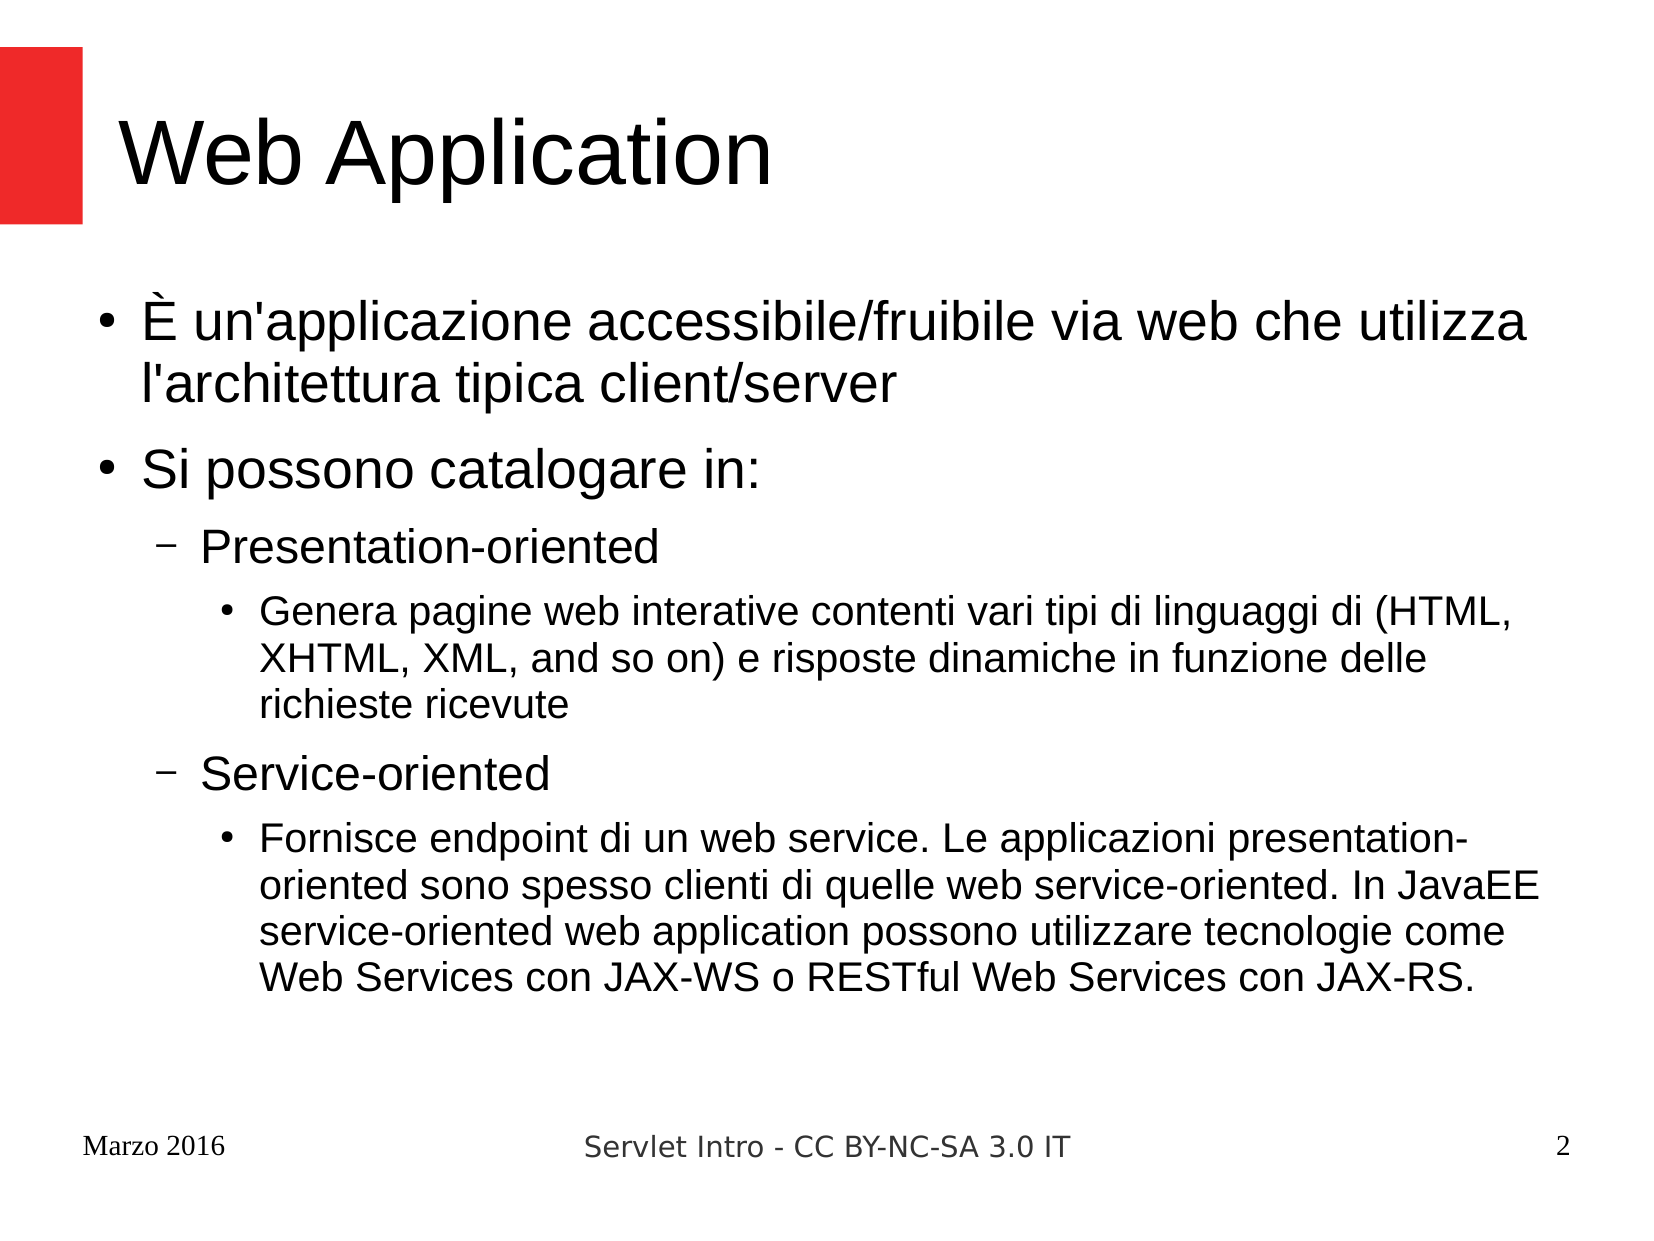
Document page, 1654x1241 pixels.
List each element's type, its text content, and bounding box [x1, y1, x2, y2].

title Web Application [118, 49, 1607, 257]
list È un'applicazione accessibile/fruibile via web che utilizza l'architettura tipica client/server Si possono catalogare in: Presentation-oriented Genera pagine web interative contenti vari tipi di linguaggi di (HTML, XHTML, XML, and so on) e risposte dinamiche in funzione delle richieste ricevute Service-oriented Fornisce endpoint di un web service. Le applicazioni presentation-oriented sono spesso clienti di quelle web service-oriented. In JavaEE service-oriented web application possono utilizzare tecnologie come Web Services con JAX-WS o RESTful Web Services con JAX-RS. [82, 290, 1571, 1010]
